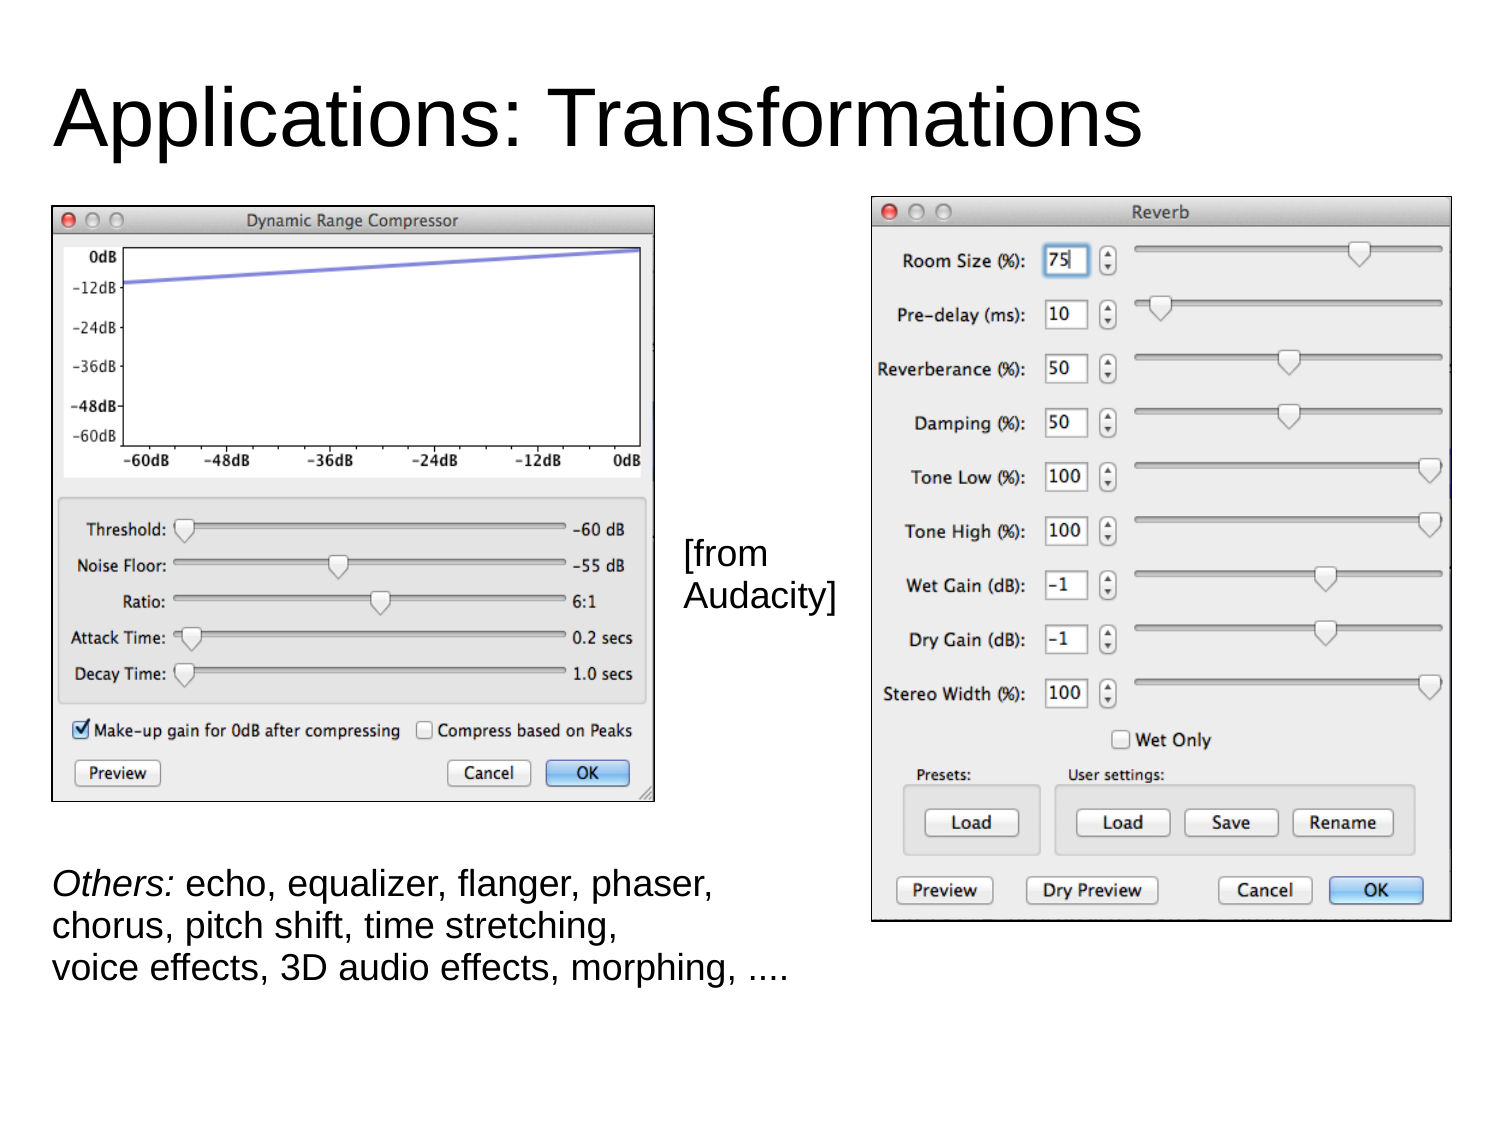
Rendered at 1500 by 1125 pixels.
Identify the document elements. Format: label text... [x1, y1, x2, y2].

picture [53, 206, 654, 801]
text_box [from Audacity] [668, 525, 853, 624]
picture [872, 197, 1451, 921]
text_box Others: echo, equalizer, flanger, phaser, chorus, pitch shift, time stretching, voice effects, 3D audio effects, morphing, .... [37, 854, 806, 996]
title Applications: Transformations [53, 19, 1403, 207]
